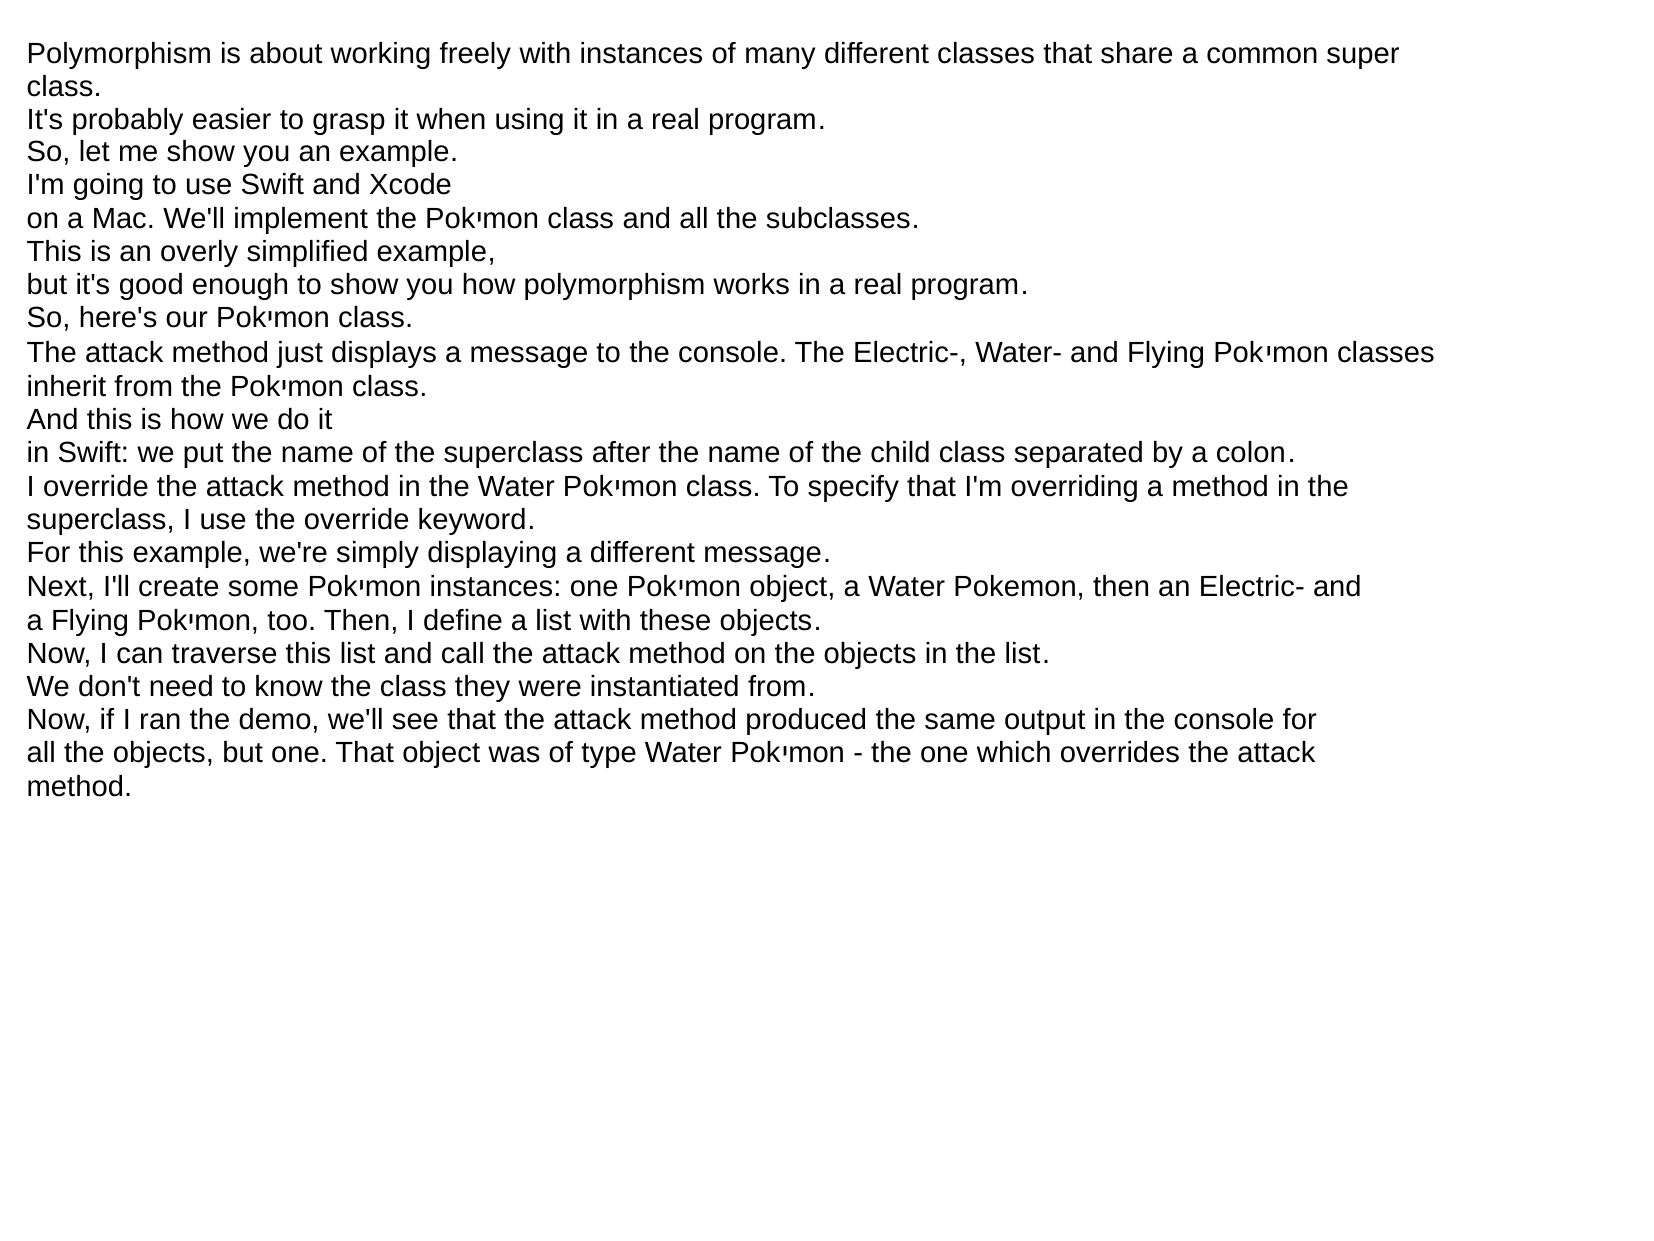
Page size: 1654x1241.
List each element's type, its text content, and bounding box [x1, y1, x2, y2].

text_box Polymorphism is about working freely with instances of many different classes that share a common super class. It's probably easier to grasp it when using it in a real program. So, let me show you an example. I'm going to use Swift and Xcode on a Mac. We'll implement the Pokיmon class and all the subclasses. This is an overly simplified example, but it's good enough to show you how polymorphism works in a real program. So, here's our Pokיmon class. The attack method just displays a message to the console. The Electric-, Water- and Flying Pokיmon classes inherit from the Pokיmon class. And this is how we do it in Swift: we put the name of the superclass after the name of the child class separated by a colon. I override the attack method in the Water Pokיmon class. To specify that I'm overriding a method in the superclass, I use the override keyword. For this example, we're simply displaying a different message. Next, I'll create some Pokיmon instances: one Pokיmon object, a Water Pokemon, then an Electric- and a Flying Pokיmon, too. Then, I define a list with these objects. Now, I can traverse this list and call the attack method on the objects in the list. We don't need to know the class they were instantiated from. Now, if I ran the demo, we'll see that the attack method produced the same output in the console for all the objects, but one. That object was of type Water Pokיmon - the one which overrides the attack method. [11, 29, 1636, 845]
